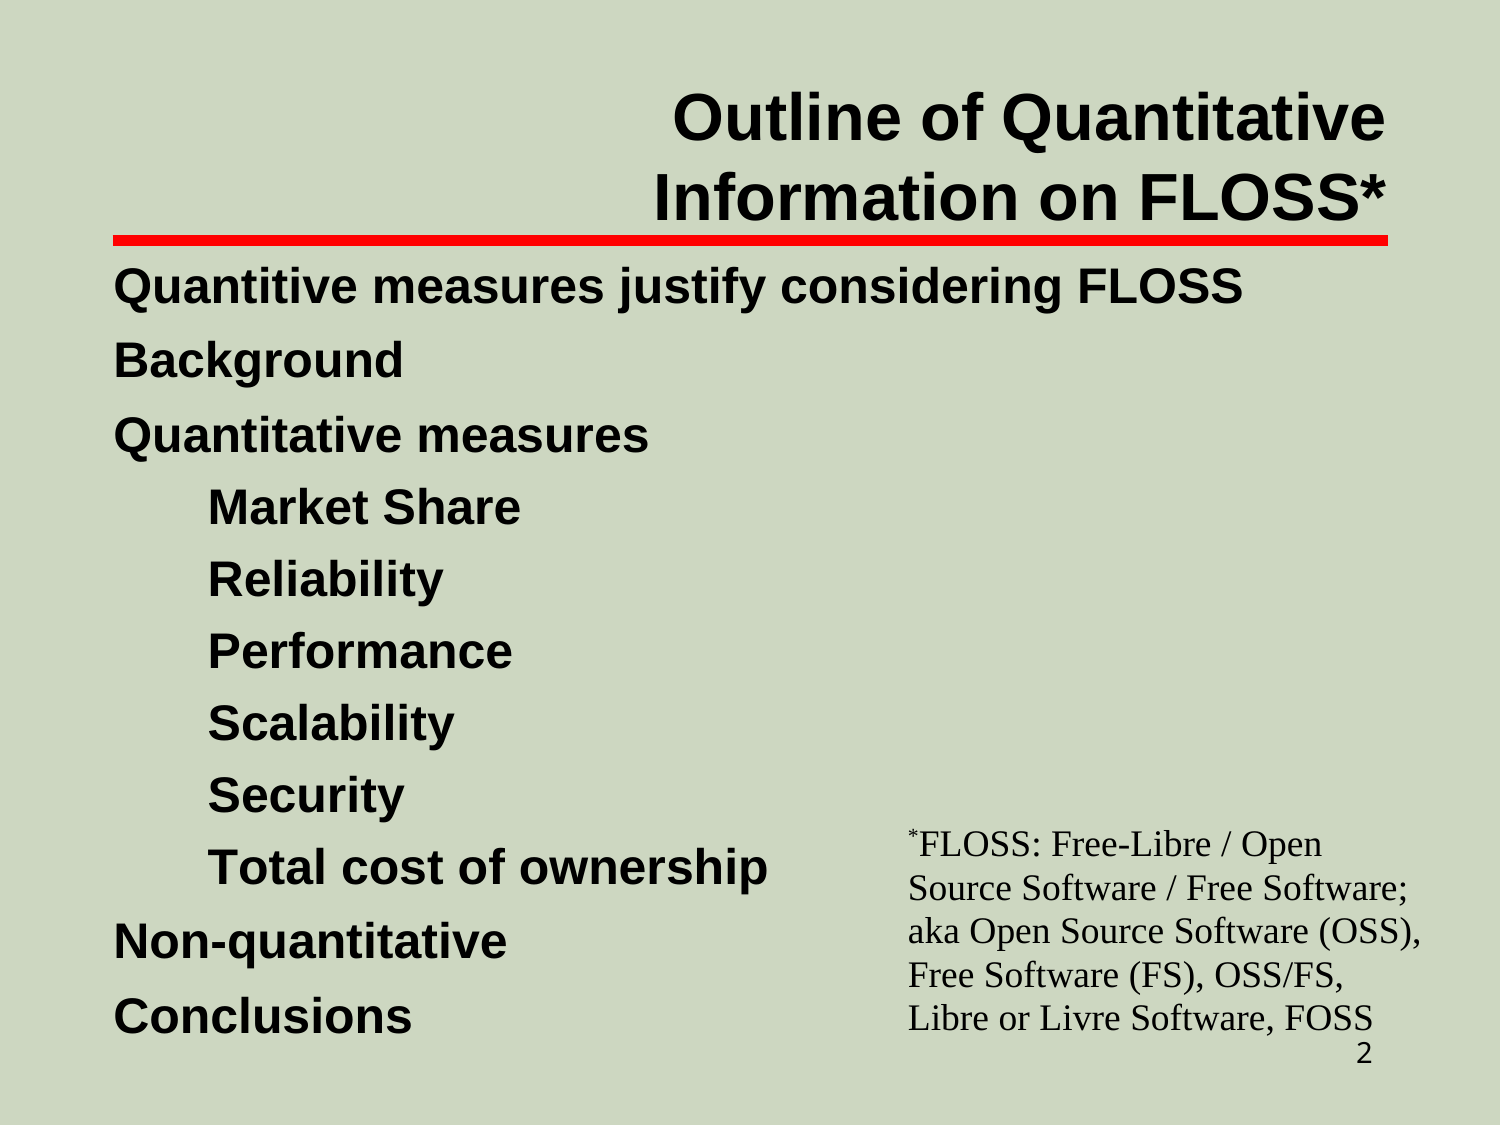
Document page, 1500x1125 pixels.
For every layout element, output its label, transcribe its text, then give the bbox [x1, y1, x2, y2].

title Outline of Quantitative Information on FLOSS* [337, 77, 1388, 233]
list Quantitive measures justify considering FLOSS Background Quantitative measures Market Share Reliability Performance Scalability Security Total cost of ownership Non-quantitative Conclusions [113, 262, 1395, 1081]
text_box *FLOSS: Free-Libre / Open Source Software / Free Software; aka Open Source Software (OSS), Free Software (FS), OSS/FS, Libre or Livre Software, FOSS [893, 813, 1442, 1046]
